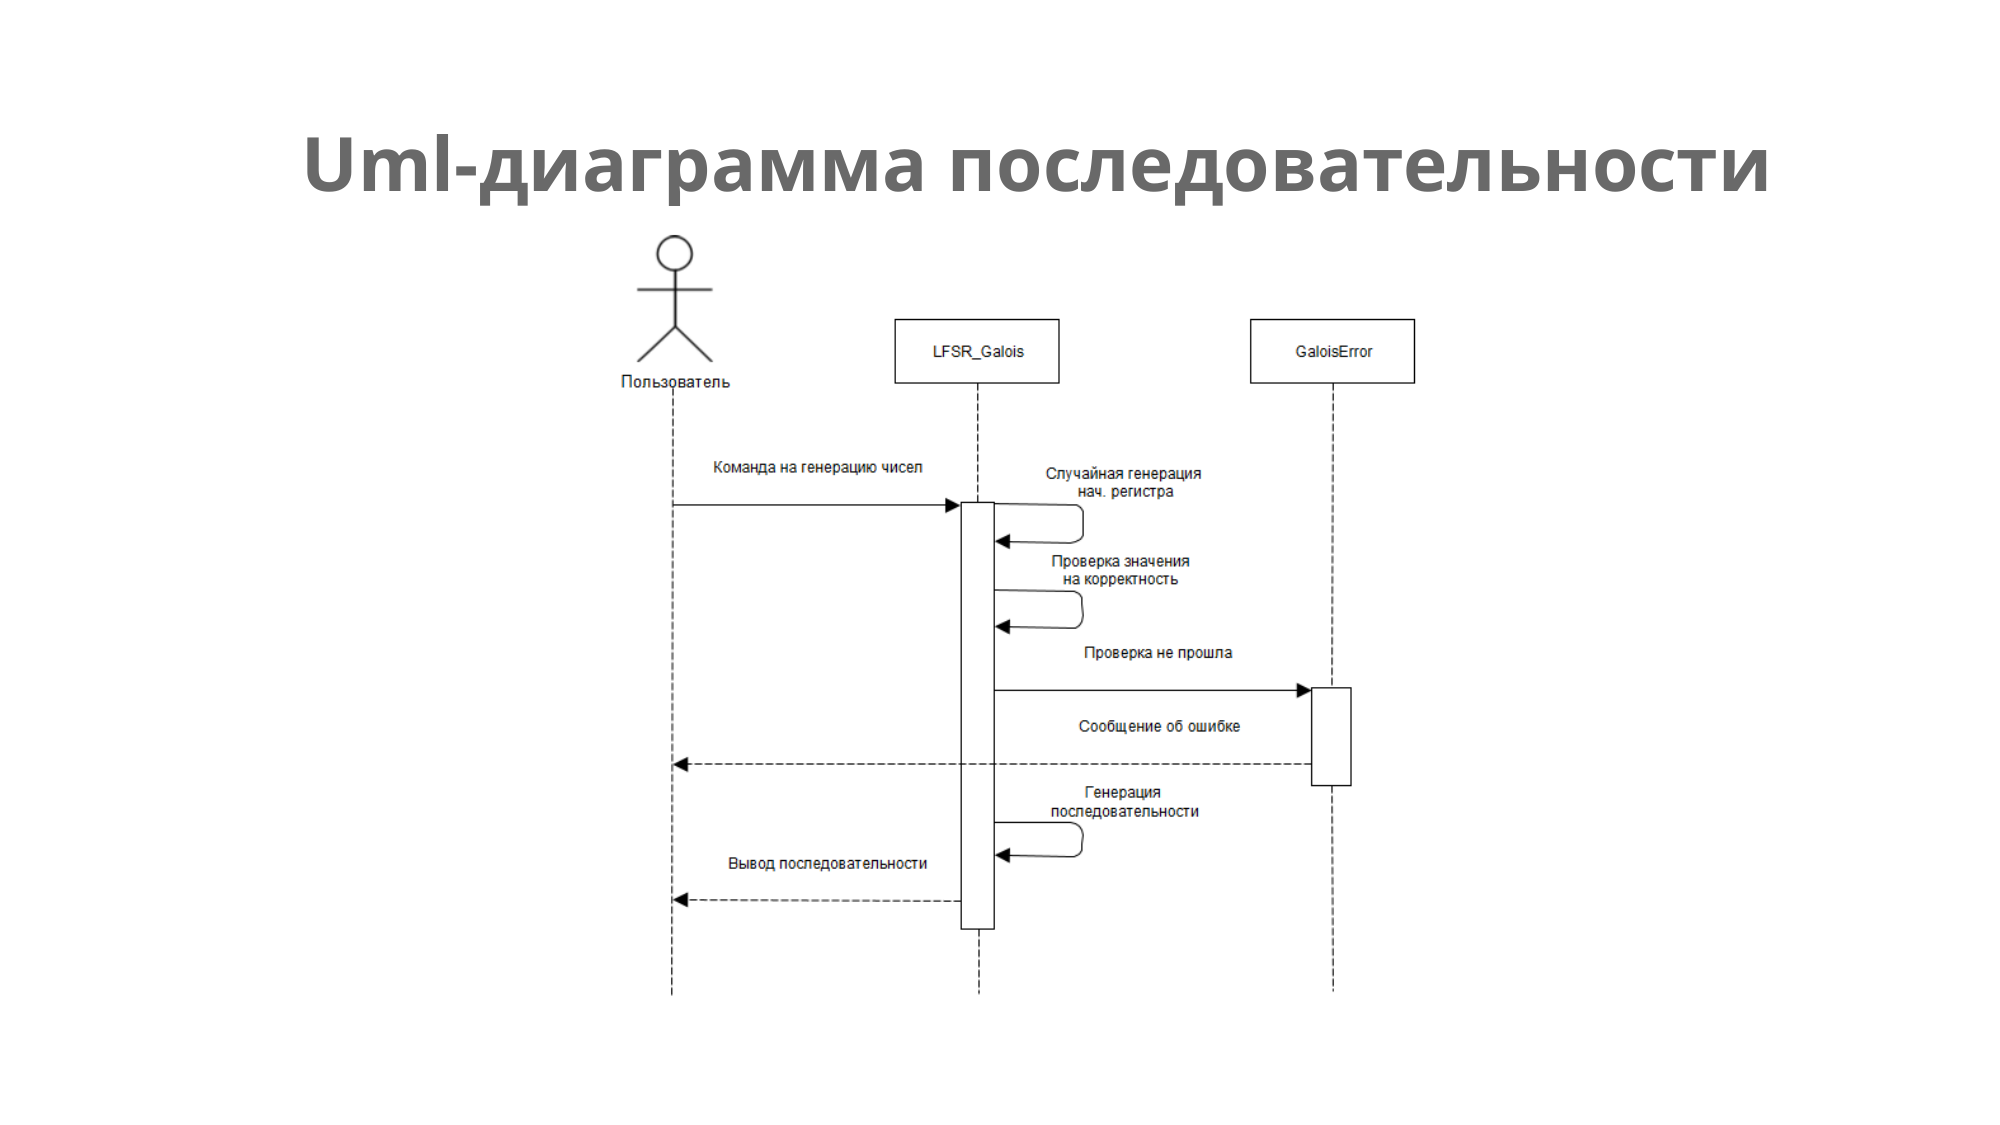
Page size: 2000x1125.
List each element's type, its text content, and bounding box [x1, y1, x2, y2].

title Uml-диаграмма последовательности [249, 29, 1825, 217]
picture [590, 206, 1447, 1034]
